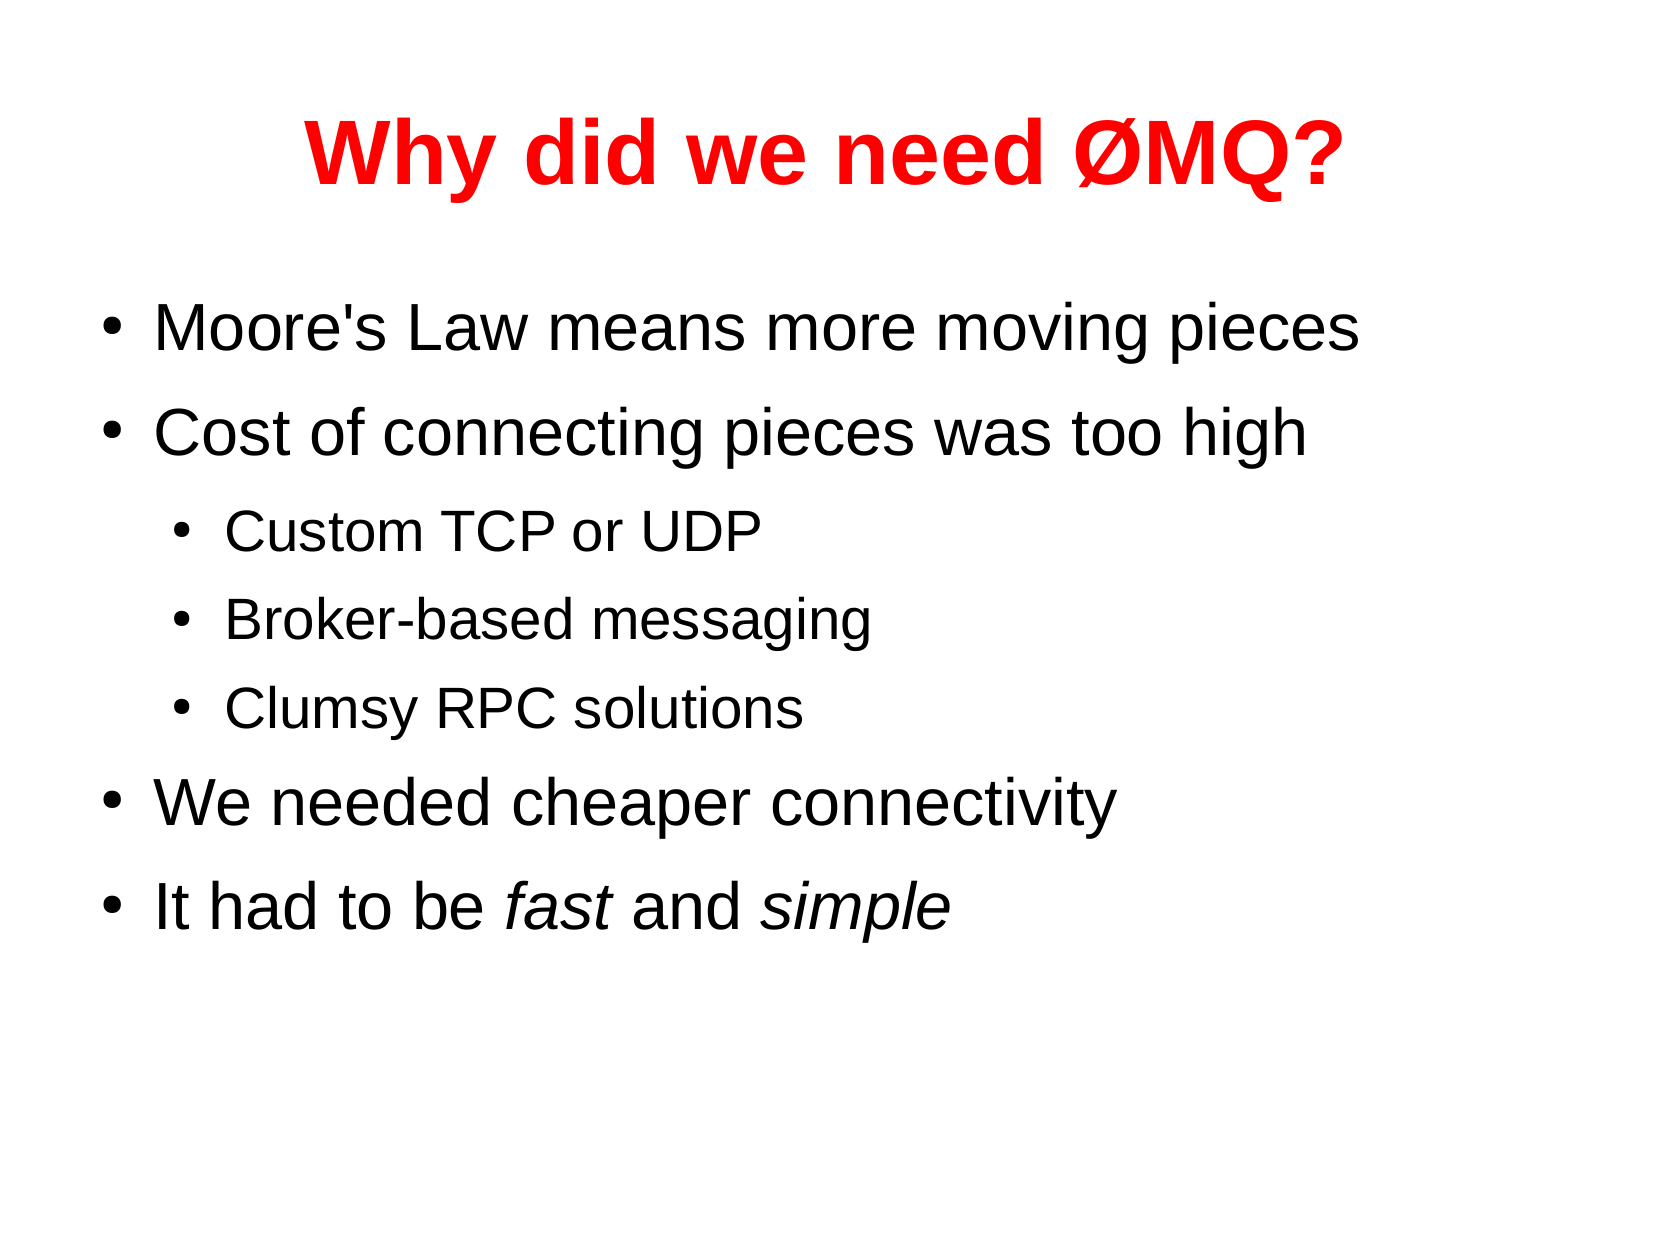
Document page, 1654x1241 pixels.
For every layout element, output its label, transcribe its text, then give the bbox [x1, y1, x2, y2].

list Moore's Law means more moving pieces Cost of connecting pieces was too high Custom TCP or UDP Broker-based messaging Clumsy RPC solutions We needed cheaper connectivity It had to be fast and simple [82, 290, 1571, 1109]
title Why did we need ØMQ? [82, 49, 1571, 257]
